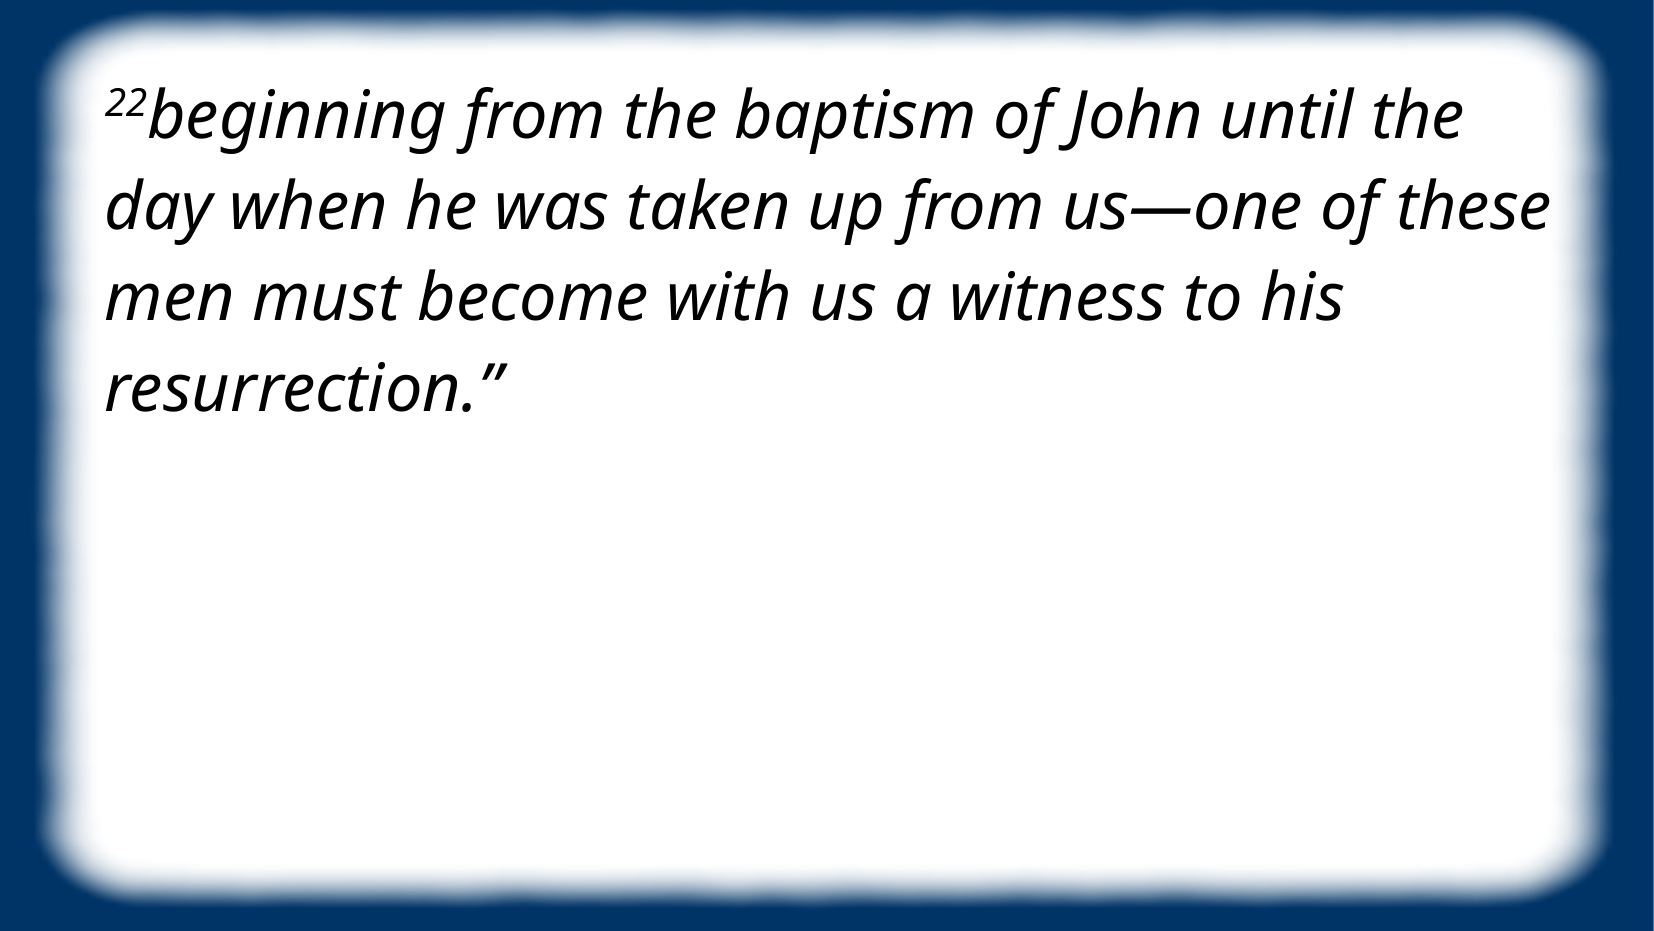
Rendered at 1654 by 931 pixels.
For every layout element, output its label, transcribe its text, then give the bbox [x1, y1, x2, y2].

text_box 22beginning from the baptism of John until the day when he was taken up from us—one of these men must become with us a witness to his resurrection.” [90, 60, 1576, 436]
picture [0, 0, 1654, 931]
